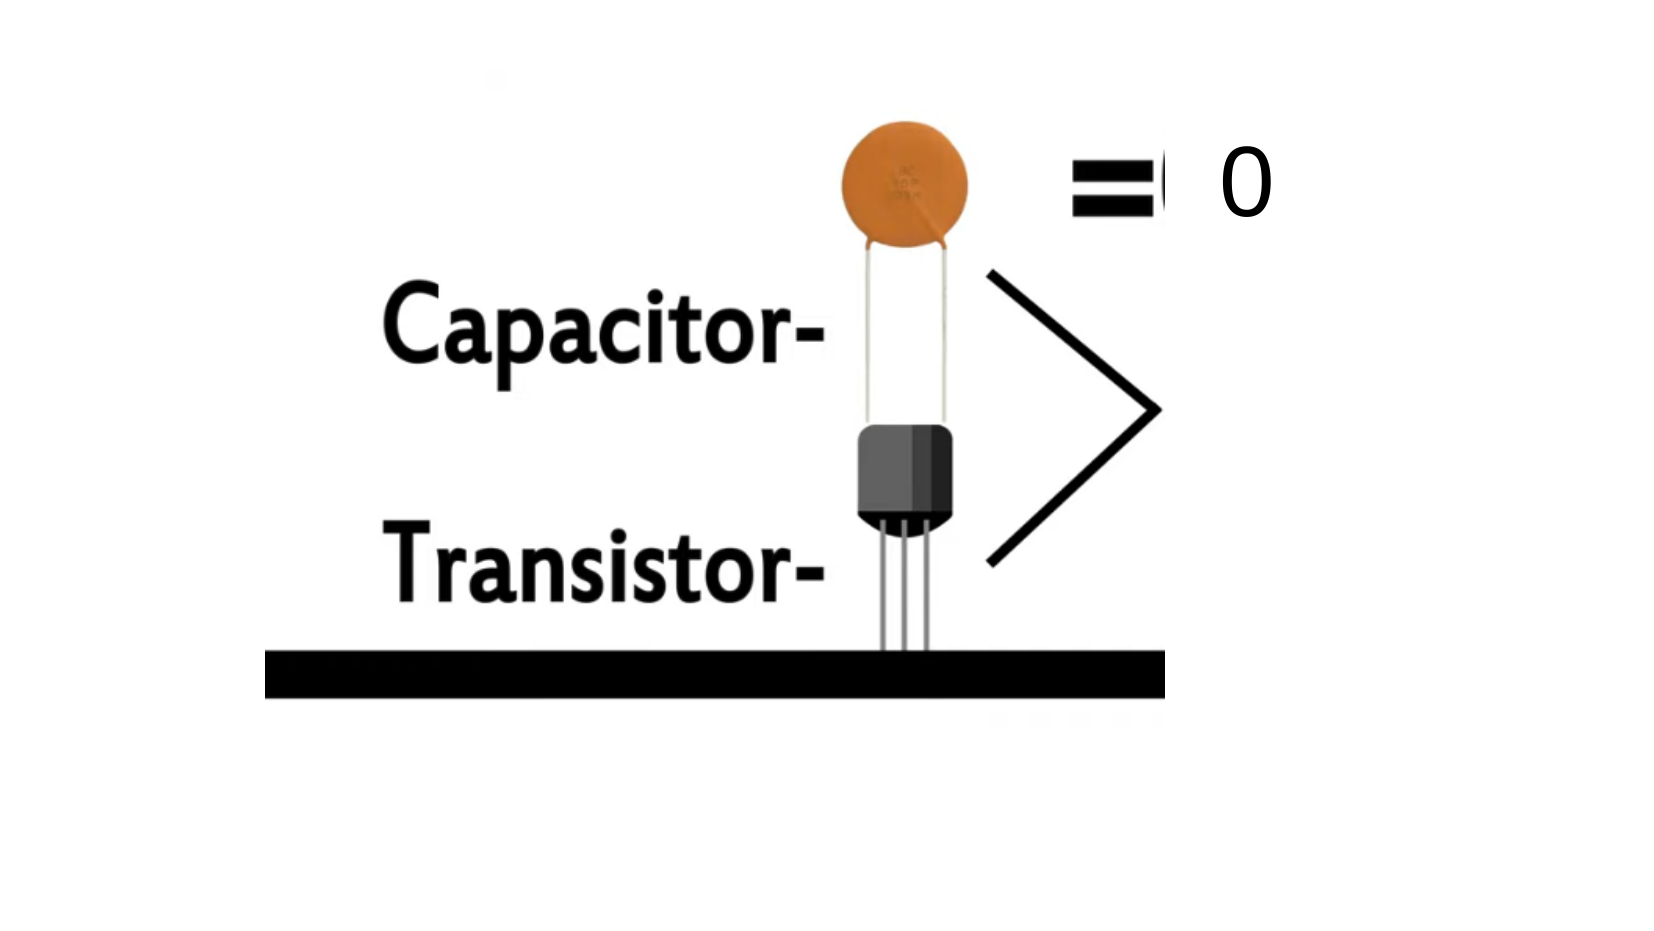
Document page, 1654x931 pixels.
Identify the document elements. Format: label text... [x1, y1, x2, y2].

picture [265, 29, 1165, 824]
text_box 0 [1204, 118, 1290, 245]
